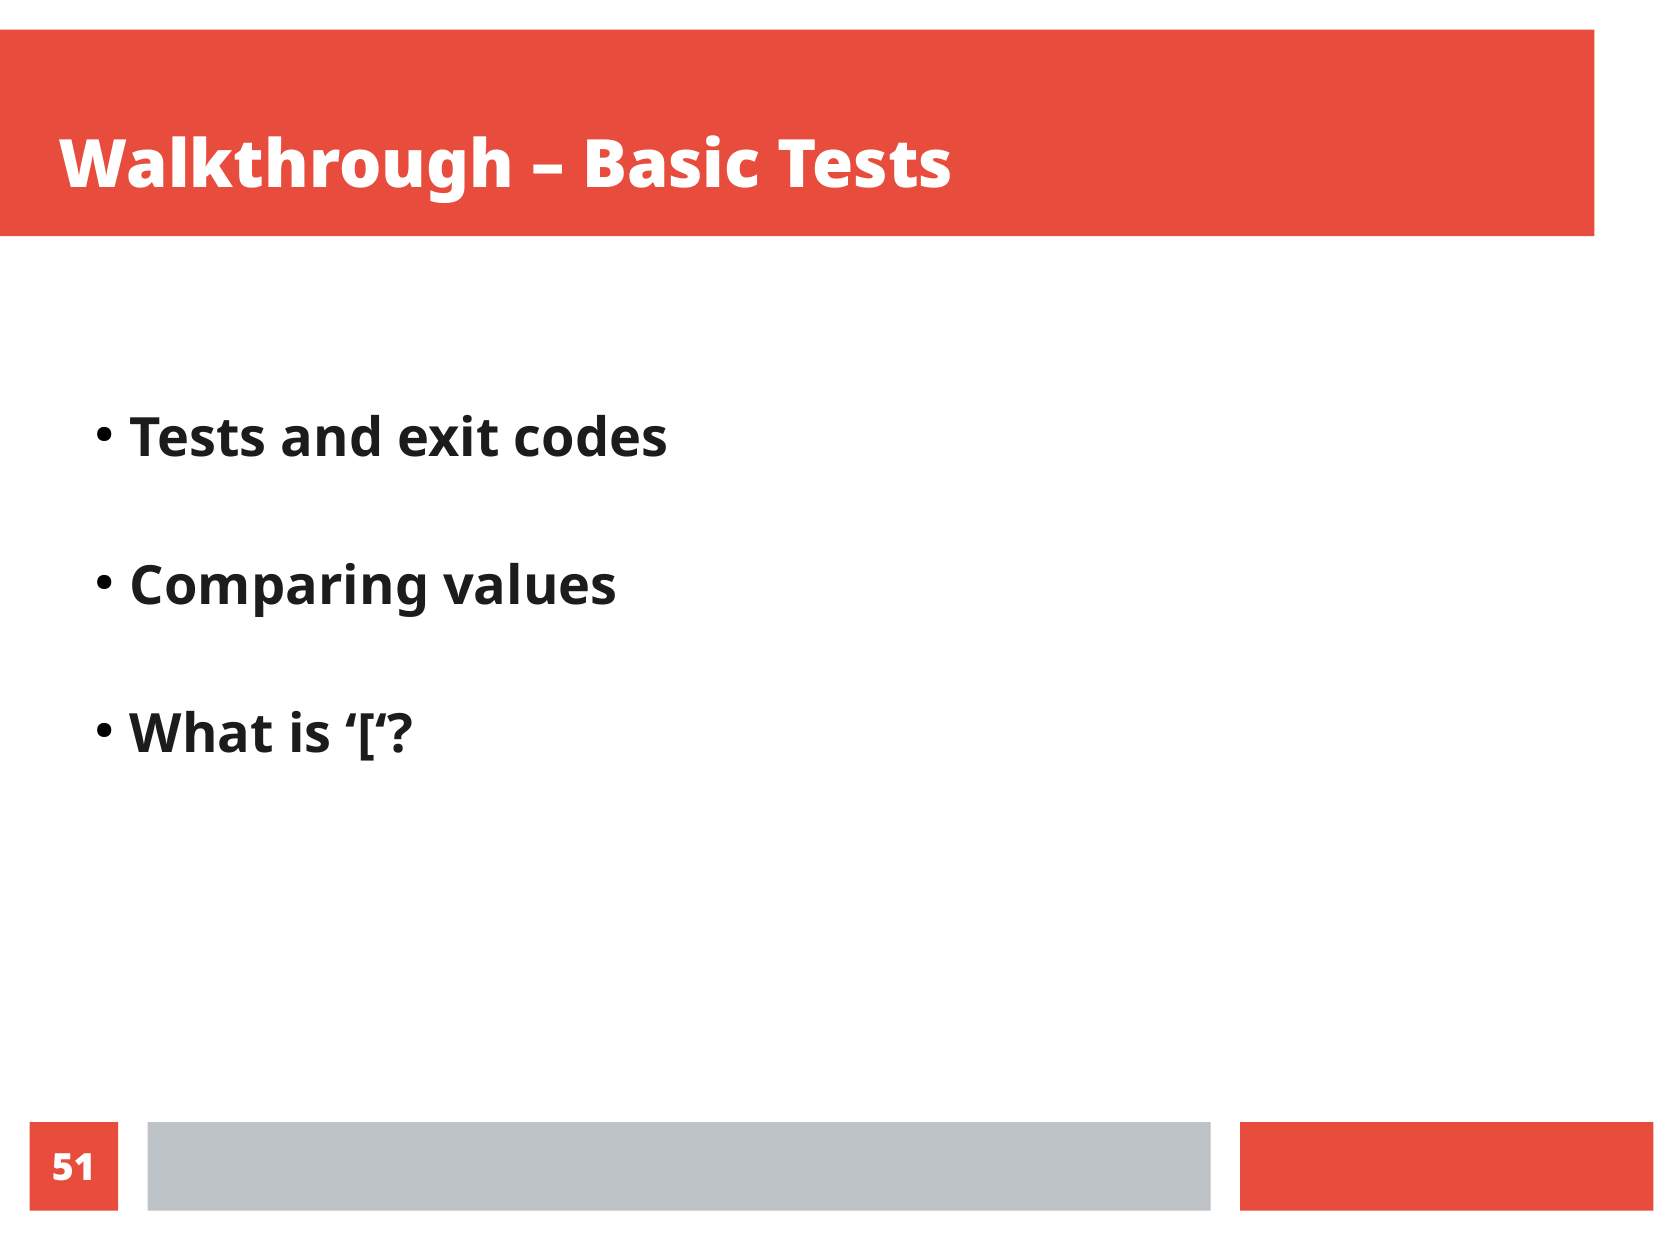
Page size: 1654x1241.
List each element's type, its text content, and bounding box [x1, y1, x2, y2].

title Walkthrough – Basic Tests [59, 59, 1595, 207]
subtitle Tests and exit codes Comparing values What is ‘[‘? [59, 324, 1565, 1093]
